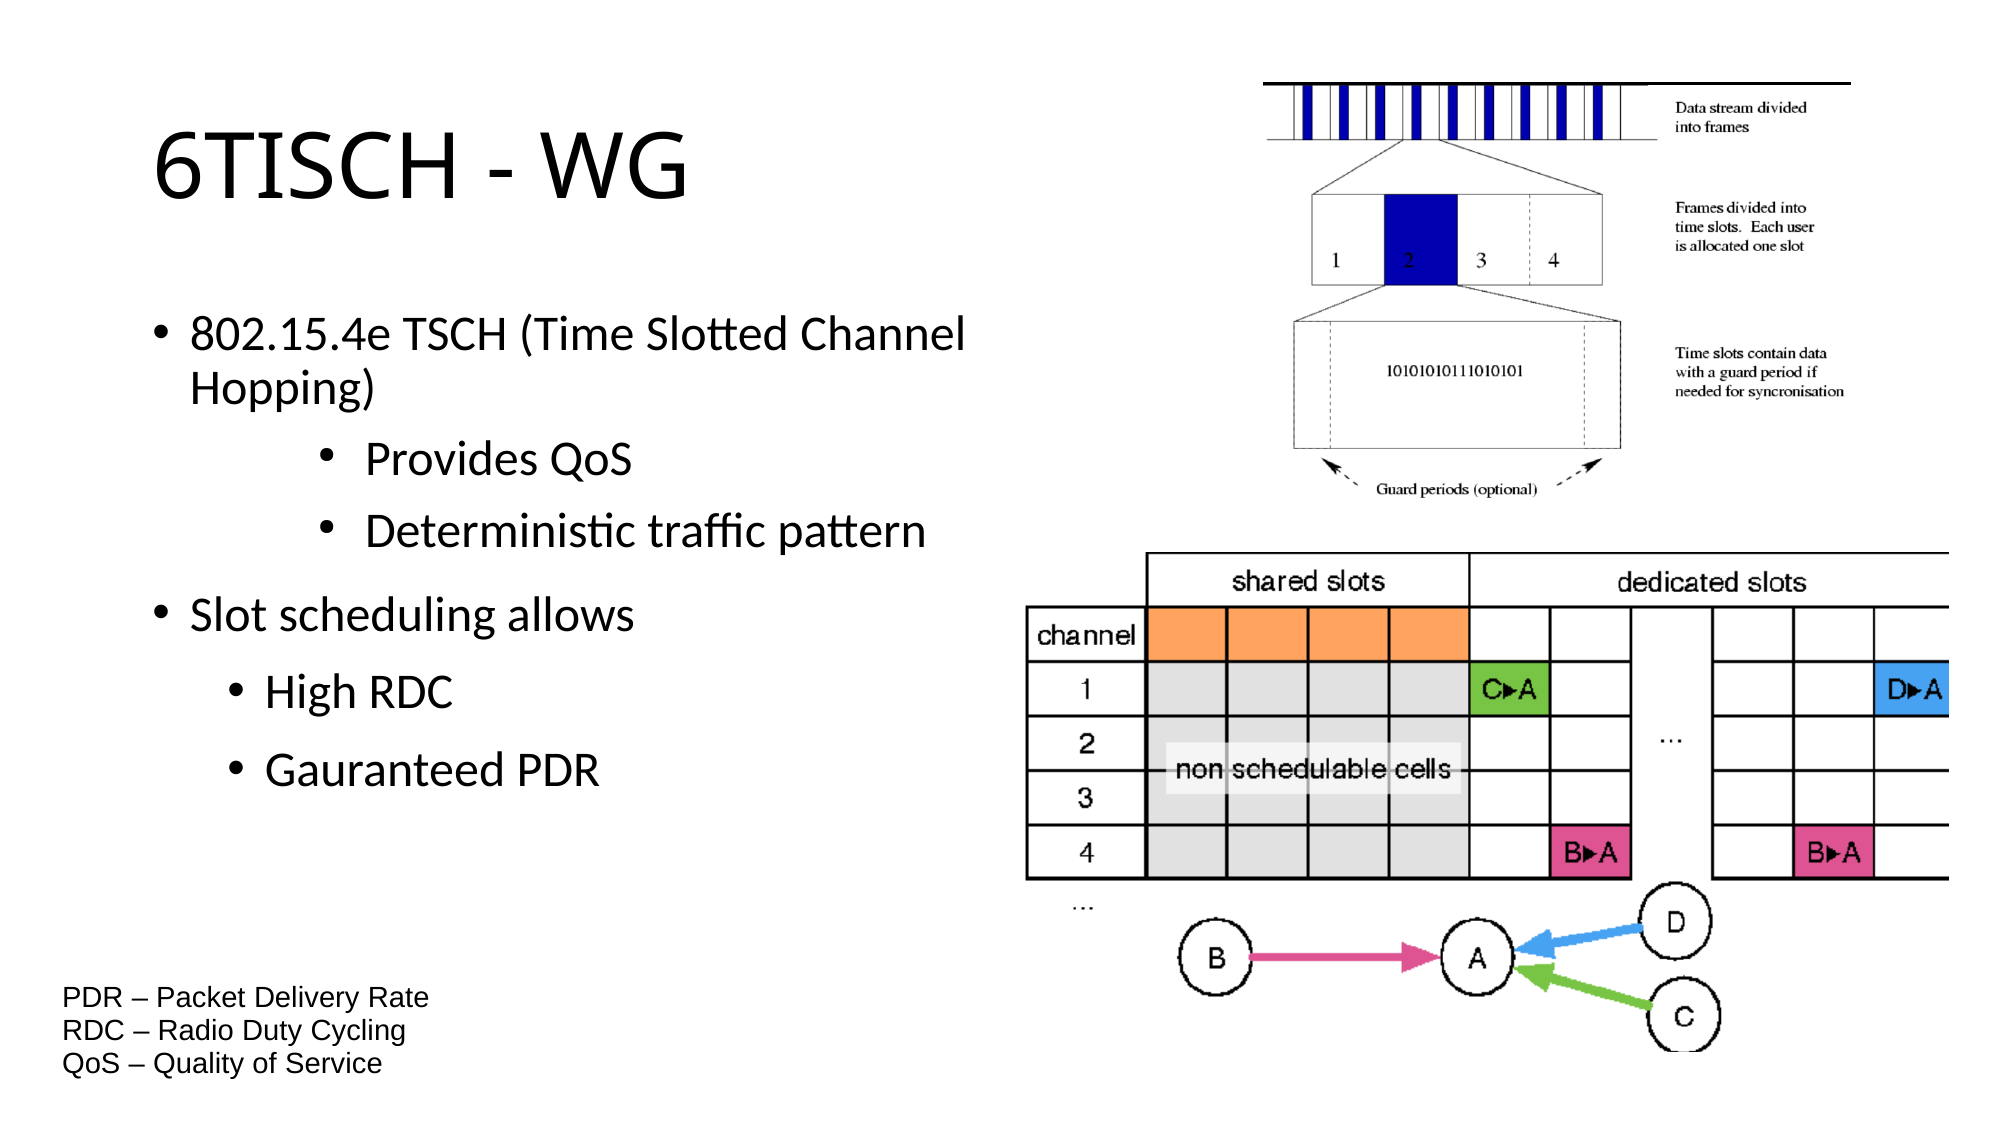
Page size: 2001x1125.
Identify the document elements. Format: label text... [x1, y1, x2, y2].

list 802.15.4e TSCH (Time Slotted Channel Hopping) Provides QoS Deterministic traffic pattern Slot scheduling allows High RDC Gauranteed PDR [137, 299, 1008, 1014]
picture [1025, 552, 1949, 1052]
title 6TISCH - WG [137, 59, 1863, 278]
text_box PDR – Packet Delivery Rate RDC – Radio Duty Cycling QoS – Quality of Service [47, 974, 445, 1099]
picture [1263, 82, 1851, 498]
